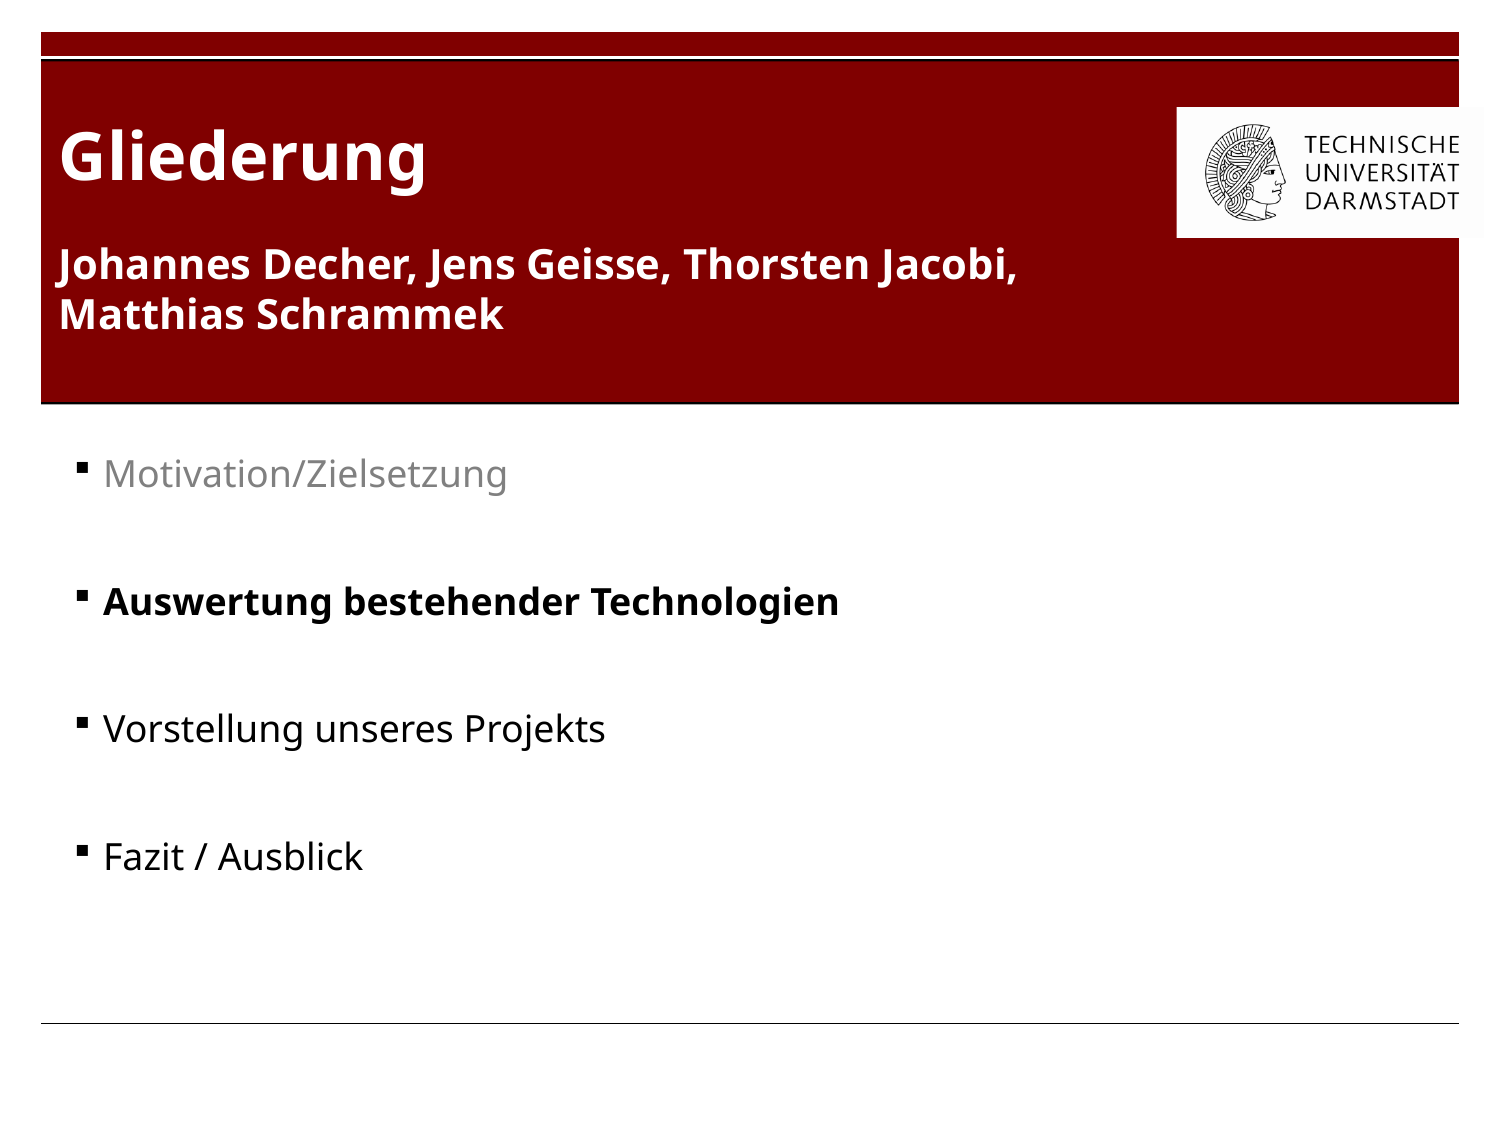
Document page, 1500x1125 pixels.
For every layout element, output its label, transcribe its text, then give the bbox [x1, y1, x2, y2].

title Gliederung [58, 113, 1164, 209]
picture [1176, 107, 1484, 238]
text_box Johannes Decher, Jens Geisse, Thorsten Jacobi, Matthias Schrammek [58, 237, 1164, 393]
list Motivation/Zielsetzung Auswertung bestehender Technologien Vorstellung unseres Projekts Fazit / Ausblick [58, 442, 1418, 1052]
